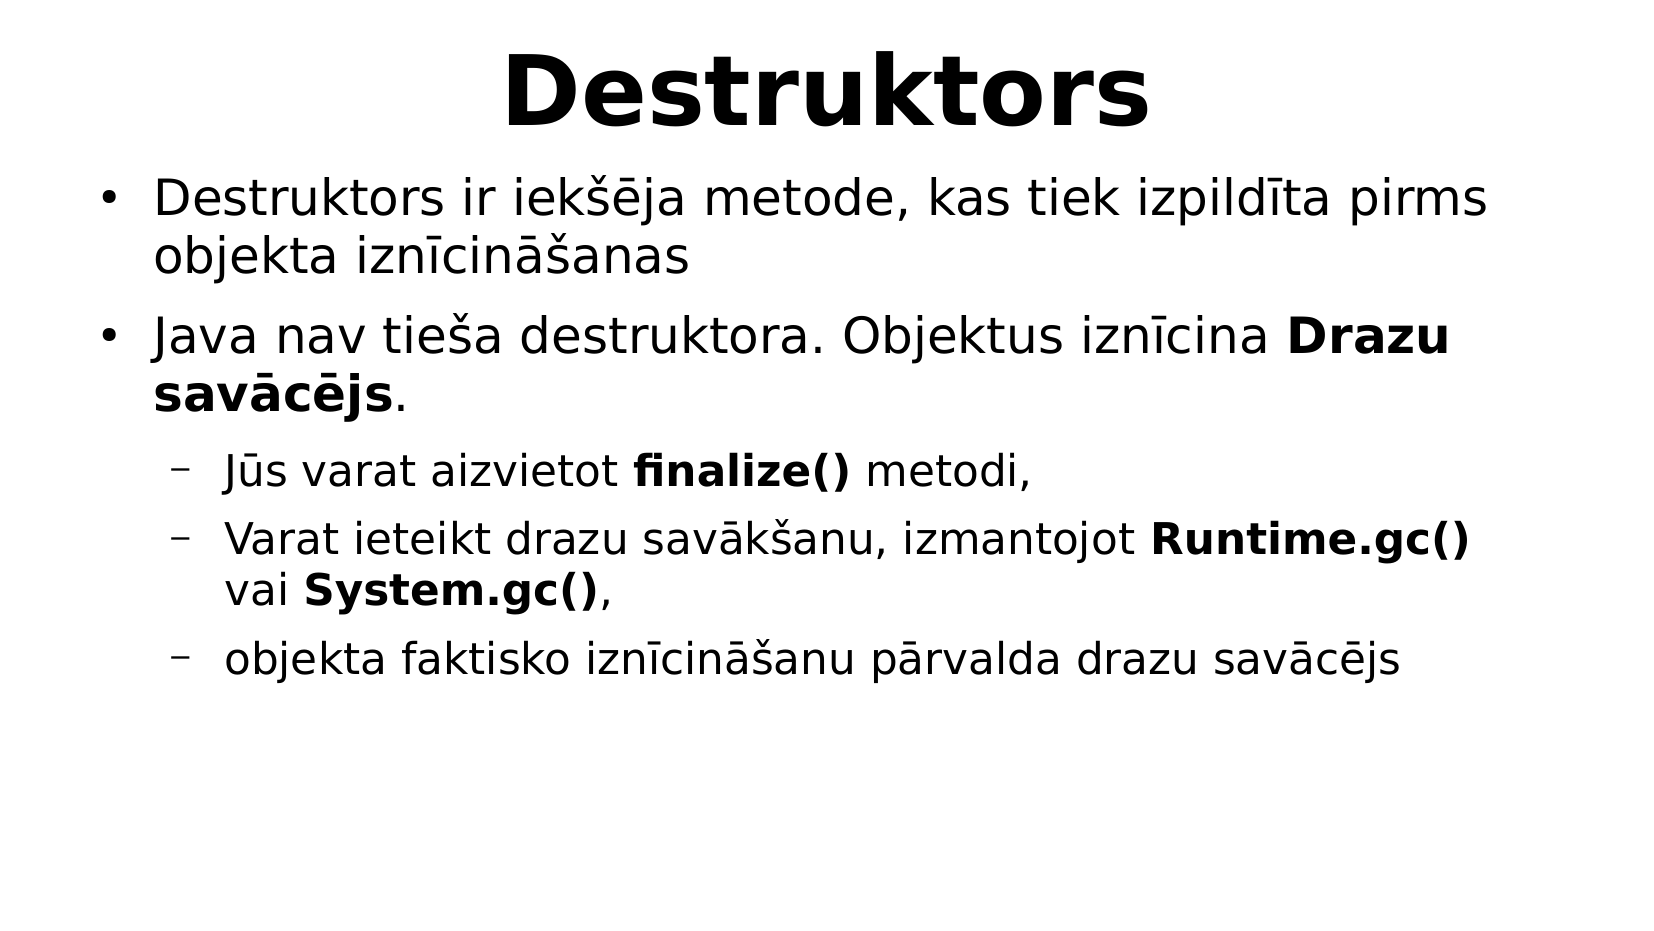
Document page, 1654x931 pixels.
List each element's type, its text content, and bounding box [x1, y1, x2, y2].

list Destruktors ir iekšēja metode, kas tiek izpildīta pirms objekta iznīcināšanas Java nav tieša destruktora. Objektus iznīcina Drazu savācējs. Jūs varat aizvietot finalize() metodi, Varat ieteikt drazu savākšanu, izmantojot Runtime.gc() vai System.gc(), objekta faktisko iznīcināšanu pārvalda drazu savācējs [82, 168, 1538, 889]
title Destruktors [82, 34, 1571, 149]
